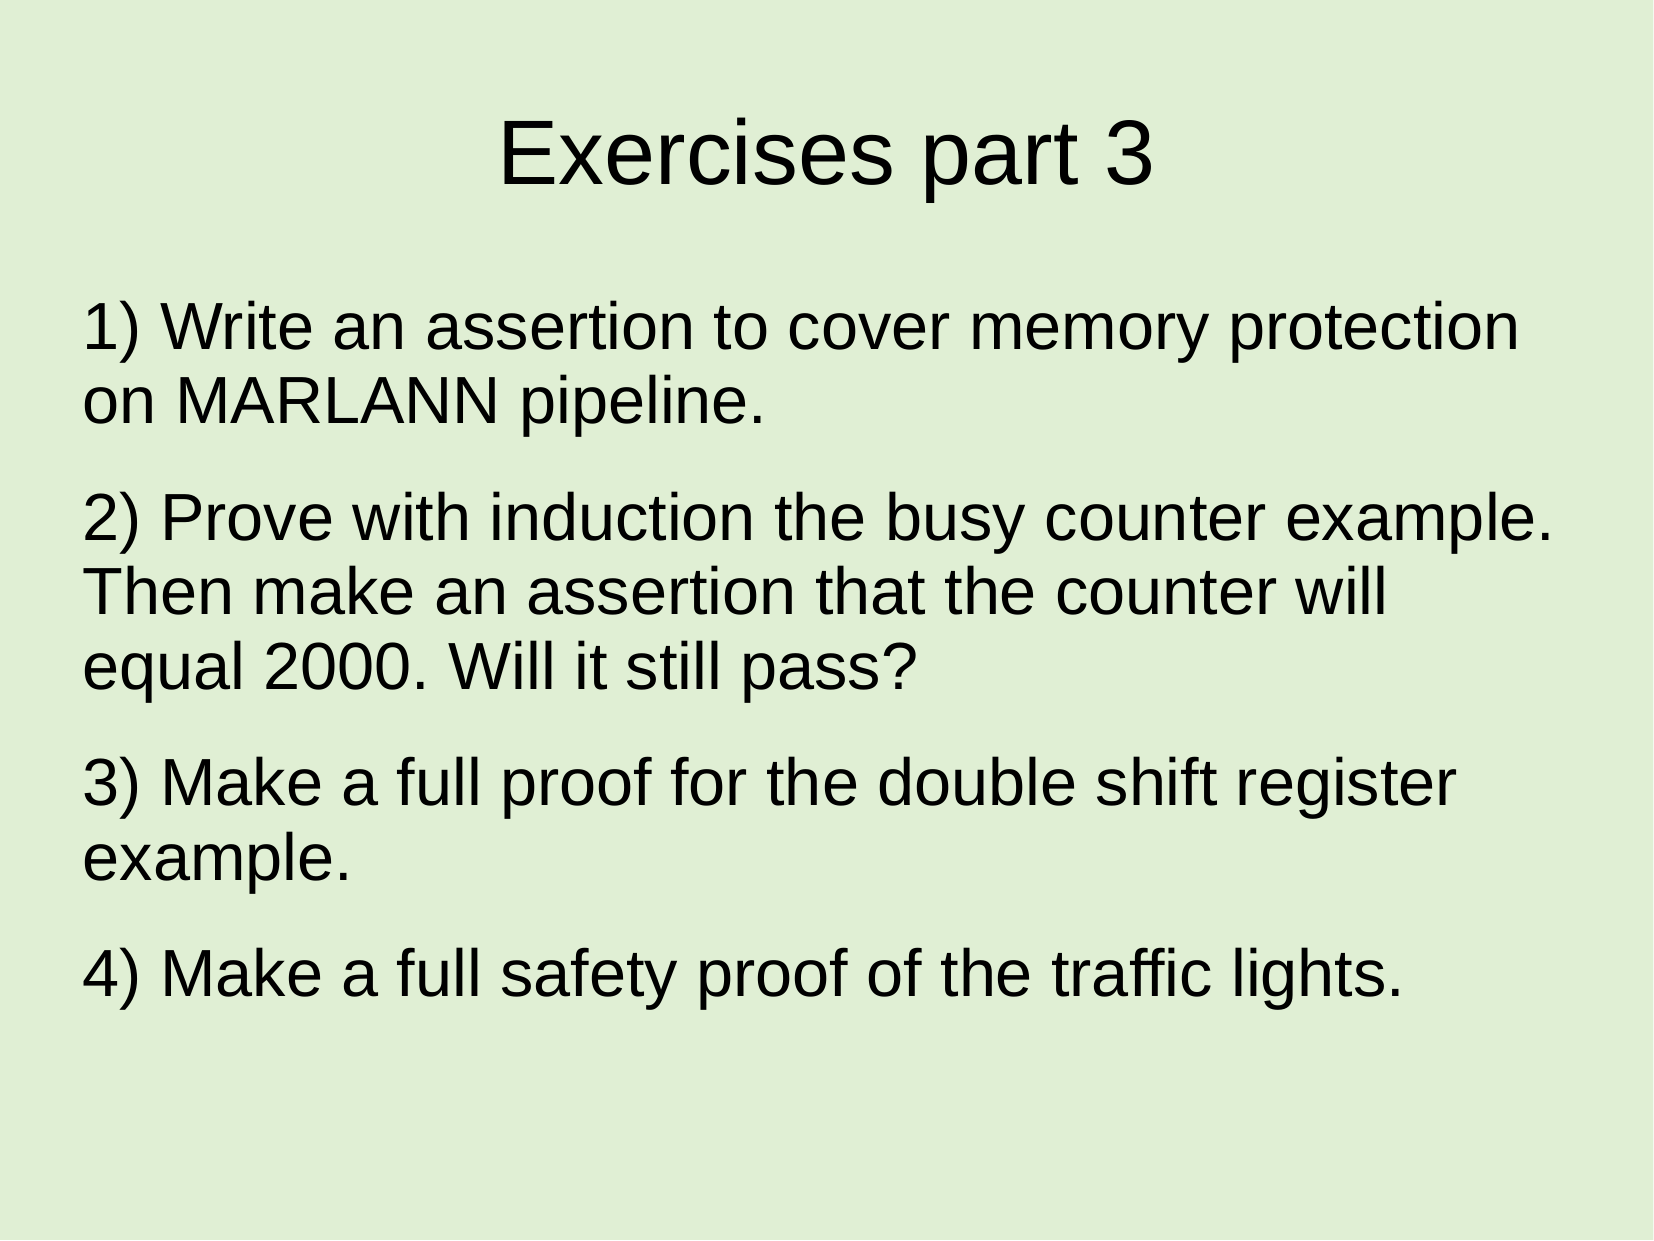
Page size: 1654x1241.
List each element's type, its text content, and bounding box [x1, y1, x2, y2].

subtitle 1) Write an assertion to cover memory protection on MARLANN pipeline. 2) Prove with induction the busy counter example. Then make an assertion that the counter will equal 2000. Will it still pass? 3) Make a full proof for the double shift register example. 4) Make a full safety proof of the traffic lights. [82, 288, 1571, 1011]
title Exercises part 3 [82, 49, 1571, 257]
